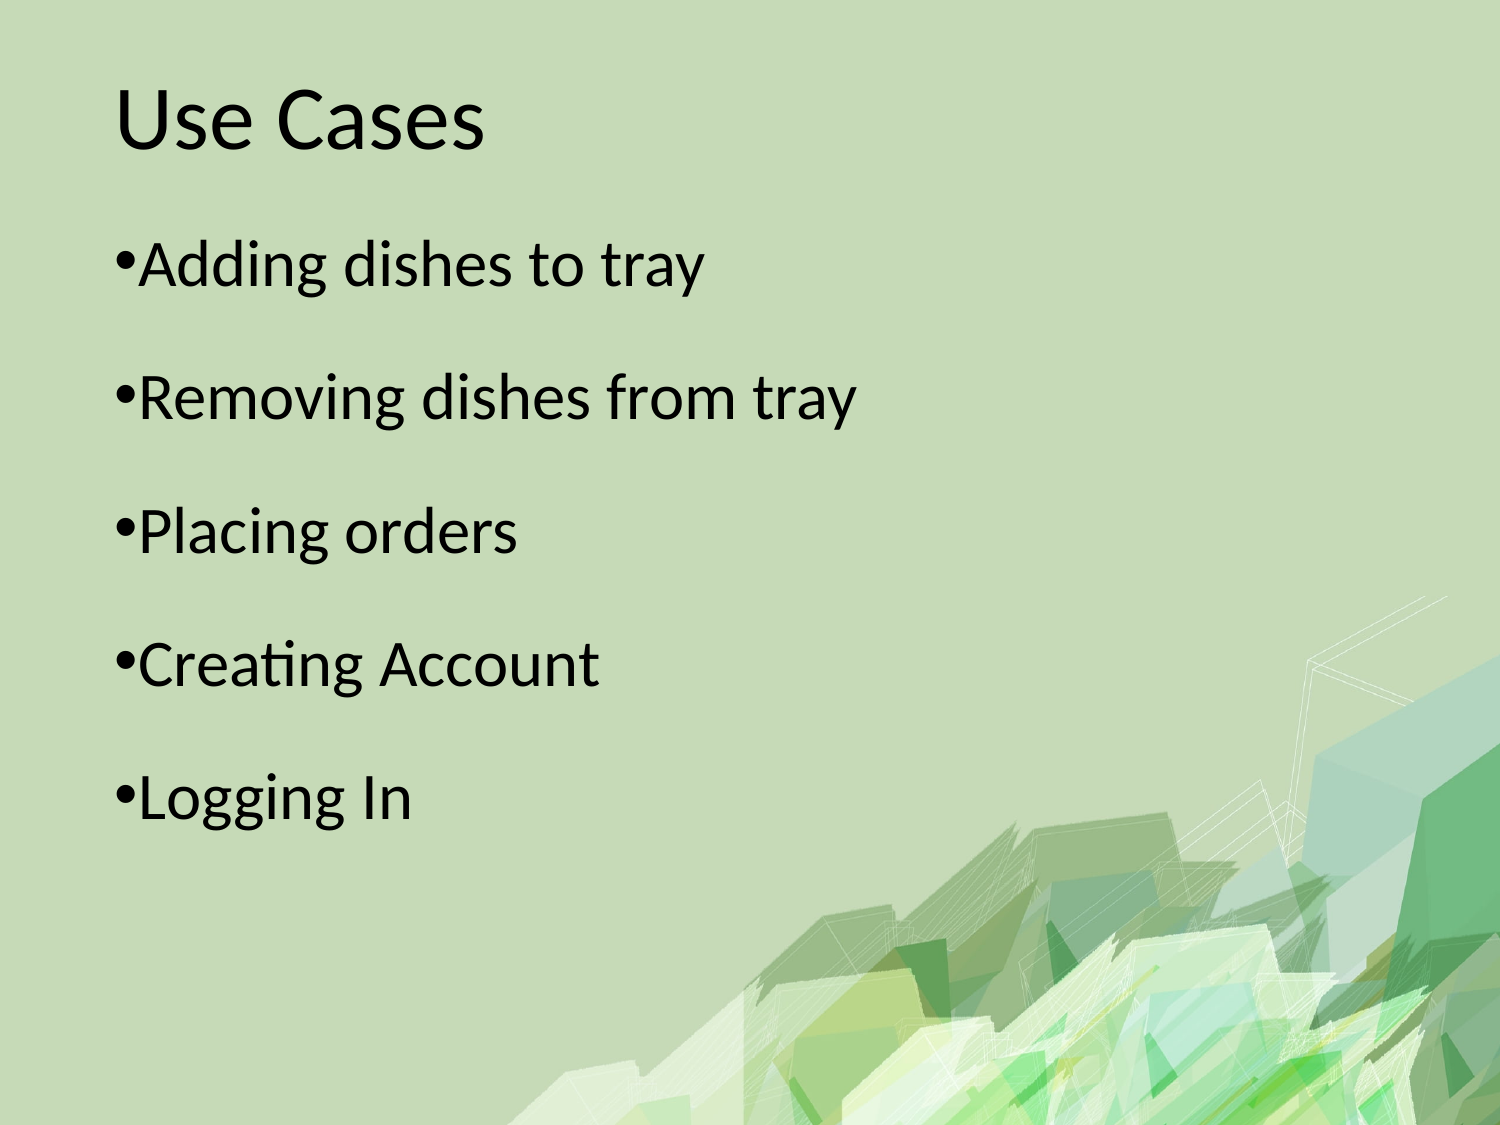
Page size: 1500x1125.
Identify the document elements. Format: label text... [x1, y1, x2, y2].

title Use Cases [99, 50, 1486, 175]
subtitle Adding dishes to tray Removing dishes from tray Placing orders Creating Account Logging In [99, 79, 1438, 967]
picture [0, 0, 1500, 1125]
